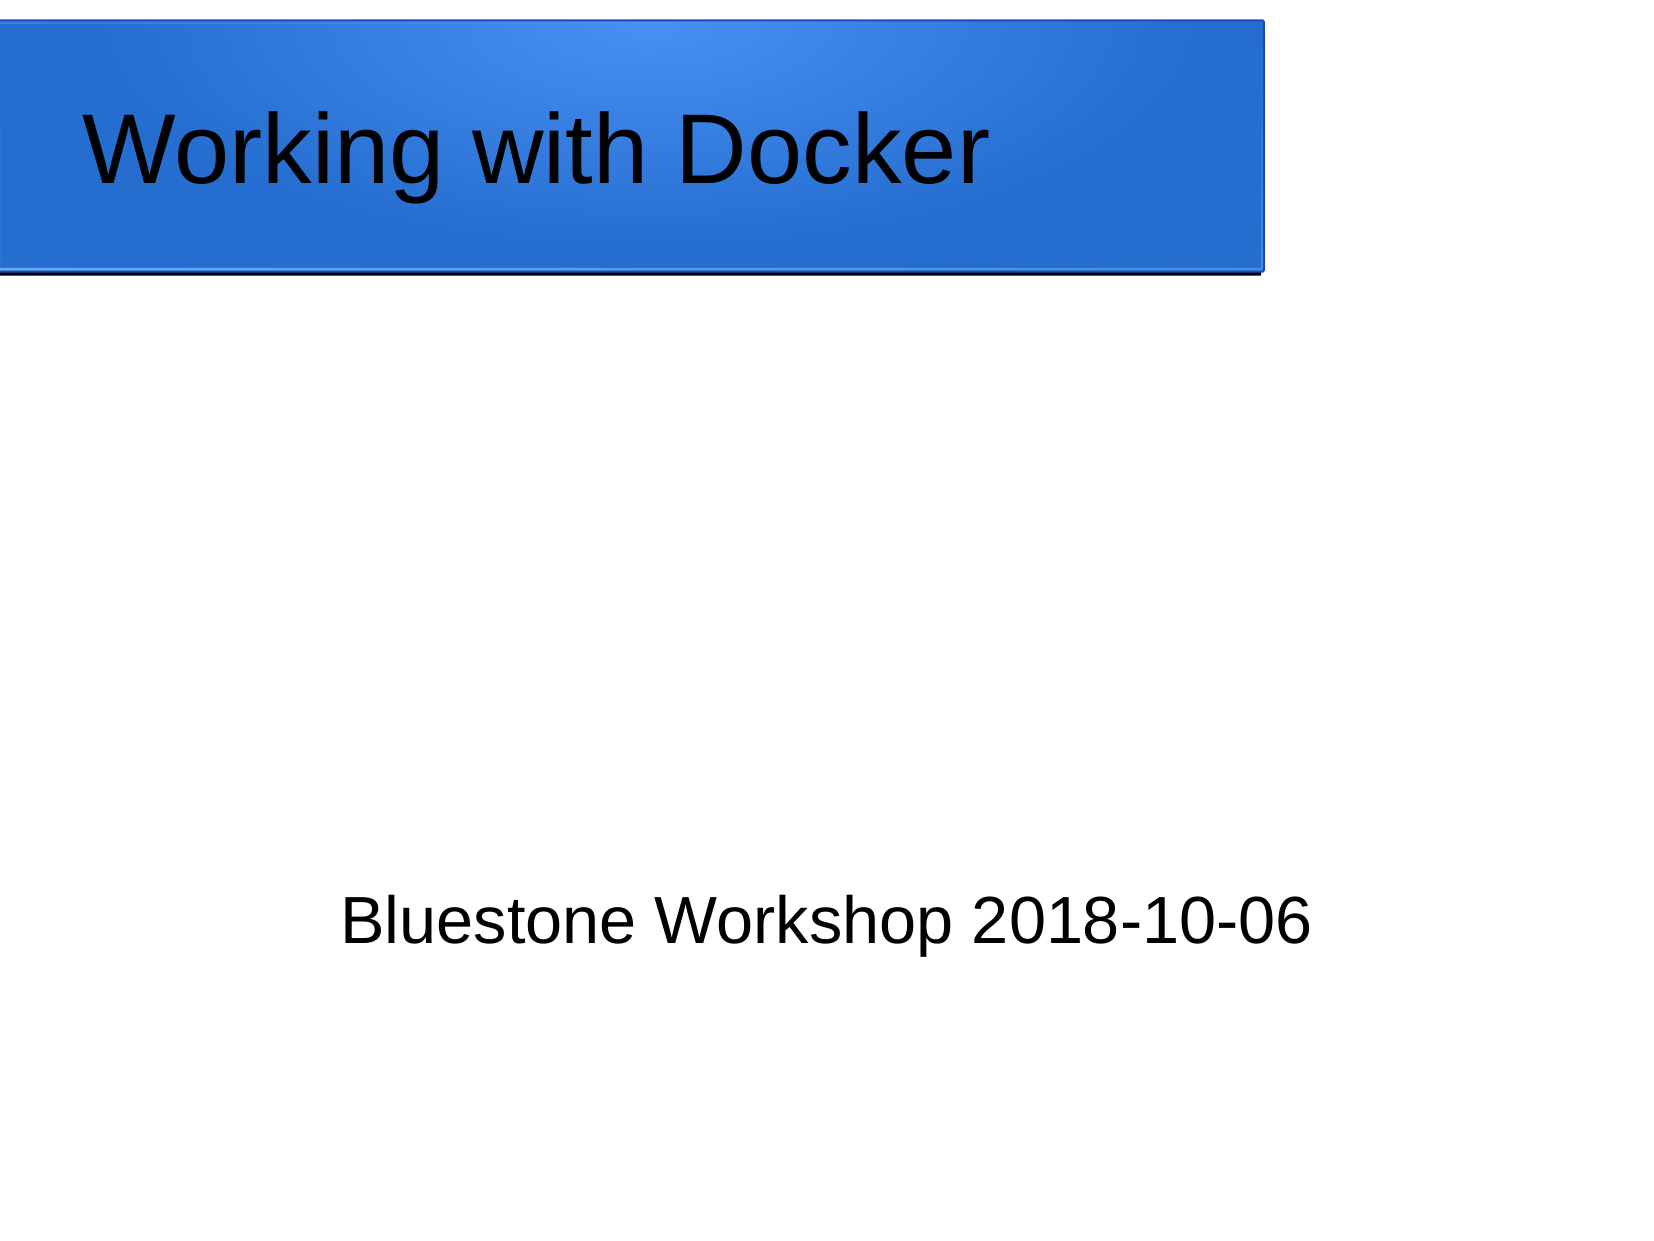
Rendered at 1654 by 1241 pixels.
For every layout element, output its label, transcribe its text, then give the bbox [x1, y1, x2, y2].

title Working with Docker [82, 47, 1235, 252]
subtitle Bluestone Workshop 2018-10-06 [82, 299, 1571, 1019]
